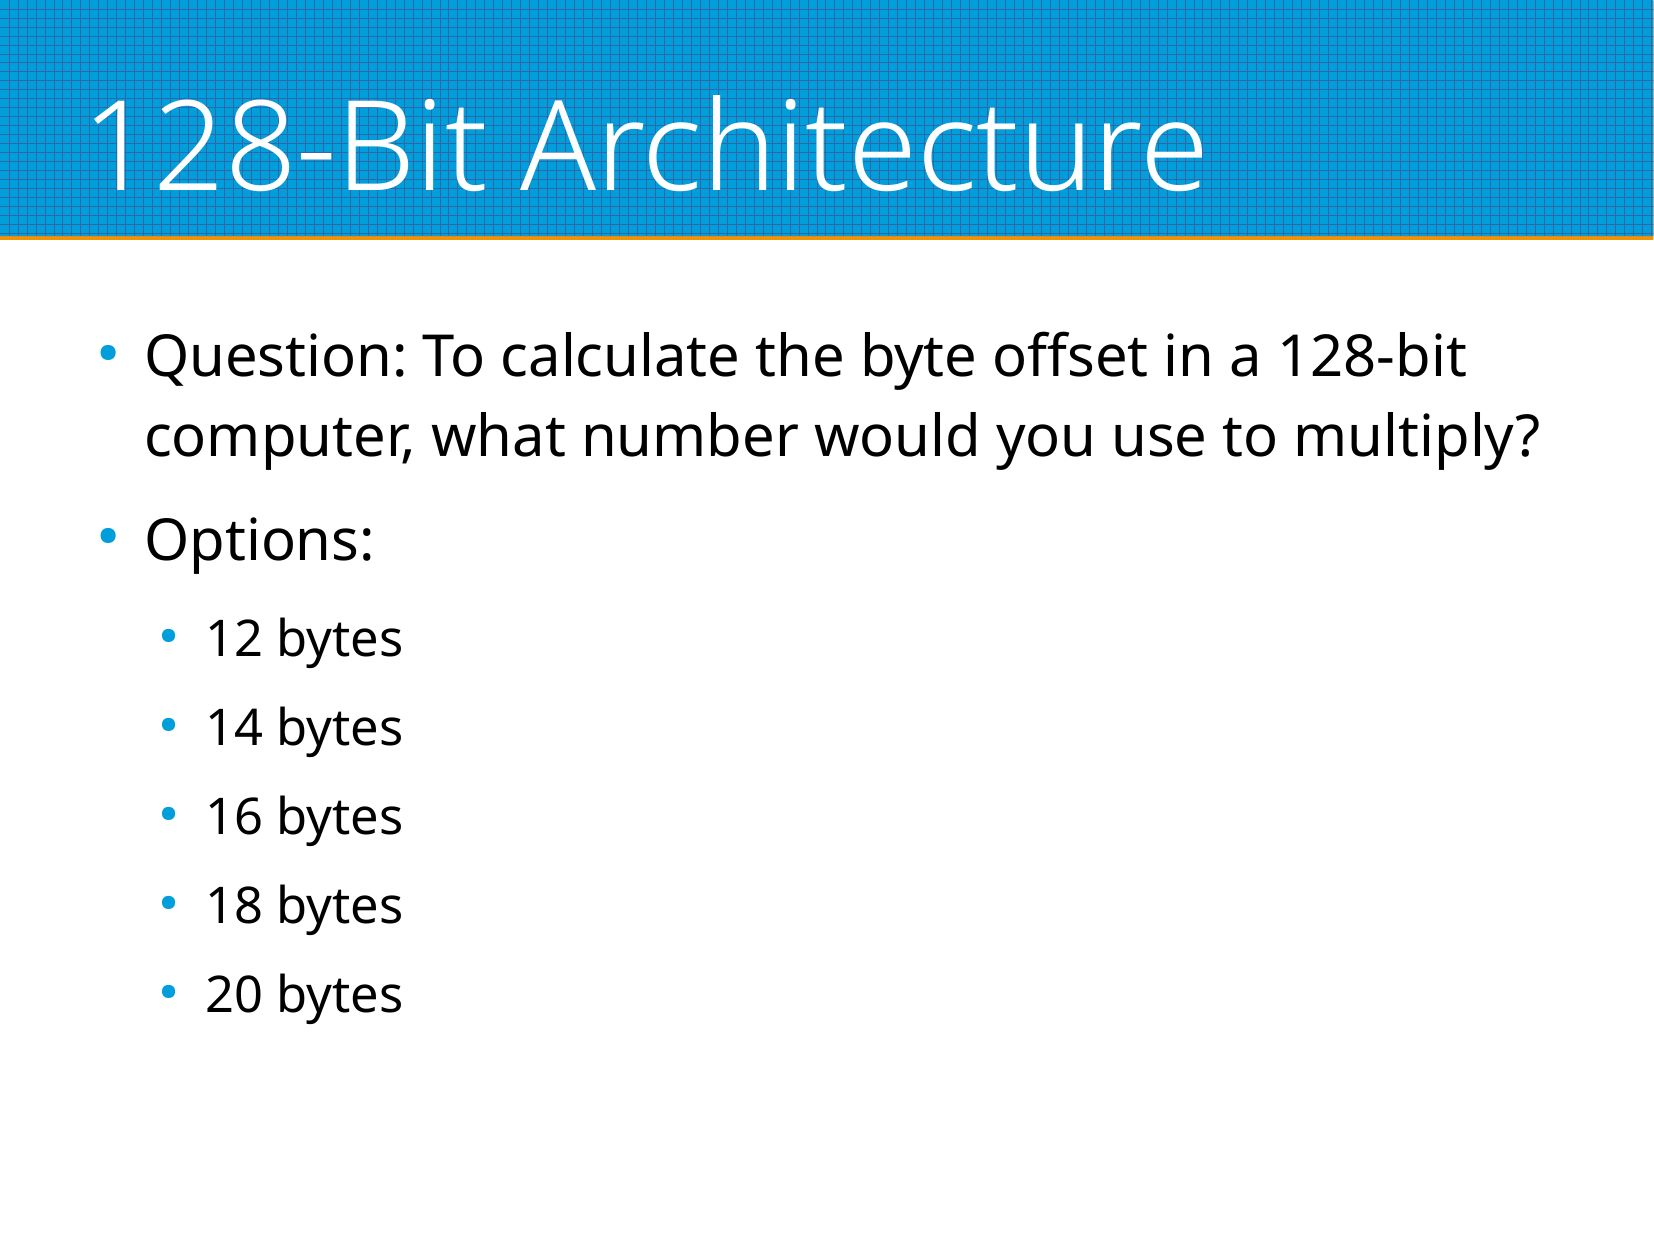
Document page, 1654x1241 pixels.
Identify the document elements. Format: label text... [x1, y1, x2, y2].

list Question: To calculate the byte offset in a 128-bit computer, what number would you use to multiply? Options: 12 bytes 14 bytes 16 bytes 18 bytes 20 bytes [82, 314, 1563, 1081]
title 128-Bit Architecture [82, 19, 1571, 227]
